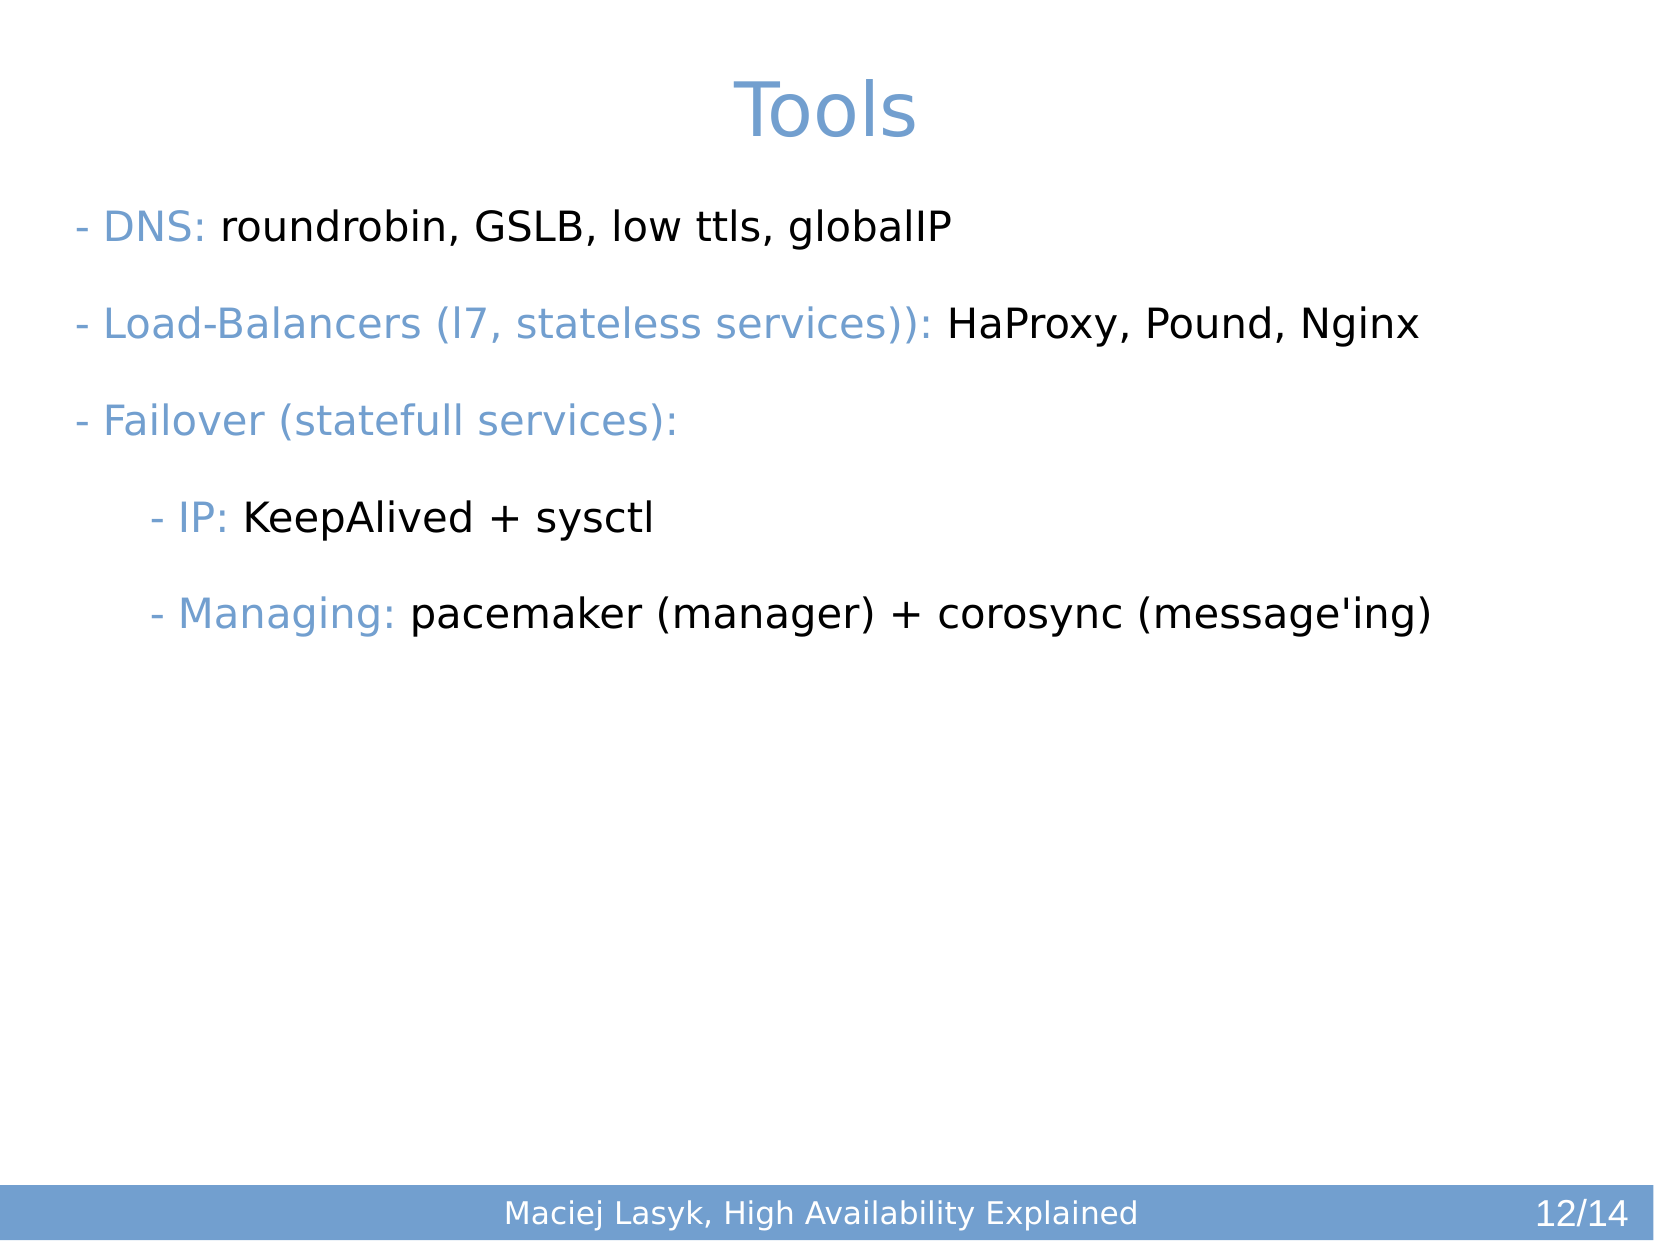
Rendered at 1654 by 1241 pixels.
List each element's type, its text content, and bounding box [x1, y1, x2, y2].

text_box Maciej Lasyk, High Availability Explained [489, 1188, 1165, 1240]
text_box - DNS: roundrobin, GSLB, low ttls, globalIP - Load-Balancers (l7, stateless services)): HaProxy, Pound, Nginx - Failover (statefull services): - IP: KeepAlived + sysctl - Managing: pacemaker (manager) + corosync (message'ing) [60, 195, 1449, 647]
text_box [1644, 1185, 1654, 1241]
text_box 12/14 [1509, 1185, 1644, 1241]
text_box Tools [719, 60, 934, 163]
text_box [0, 1185, 1509, 1241]
